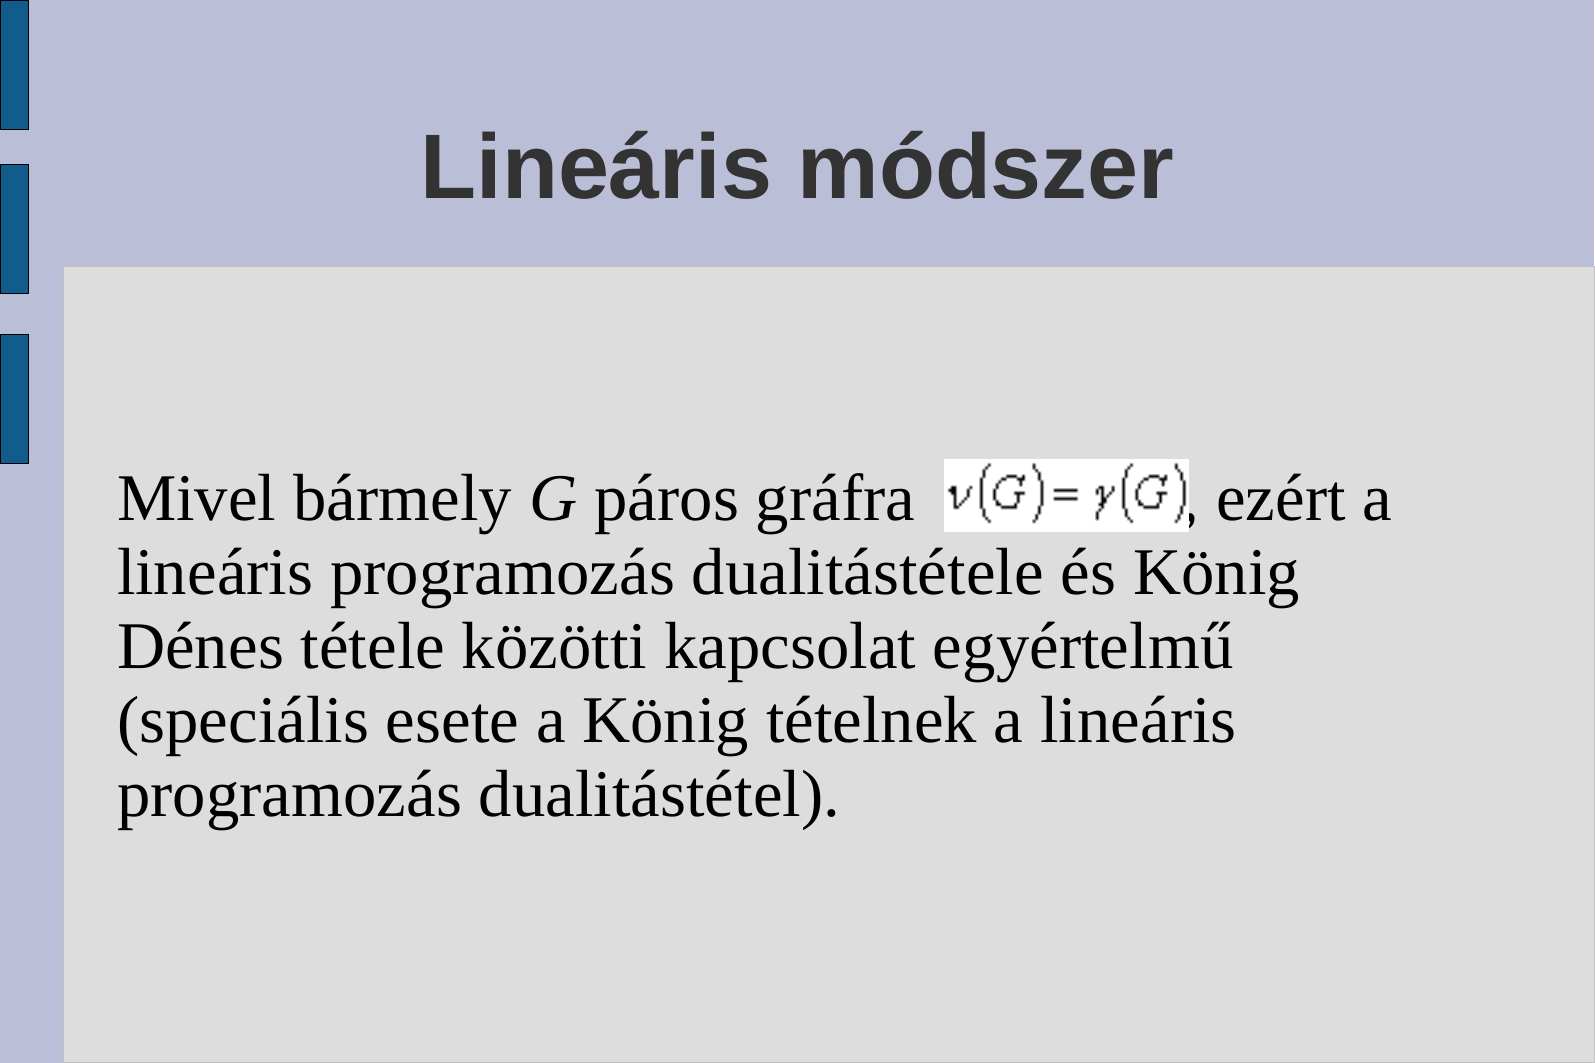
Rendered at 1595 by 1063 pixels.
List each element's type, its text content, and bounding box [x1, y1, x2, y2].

picture [944, 459, 1189, 532]
title Lineáris módszer [117, 85, 1479, 249]
subtitle Mivel bármely G páros gráfra , ezért a lineáris programozás dualitástétele és König Dénes tétele közötti kapcsolat egyértelmű (speciális esete a König tételnek a lineáris programozás dualitástétel). [117, 302, 1479, 990]
